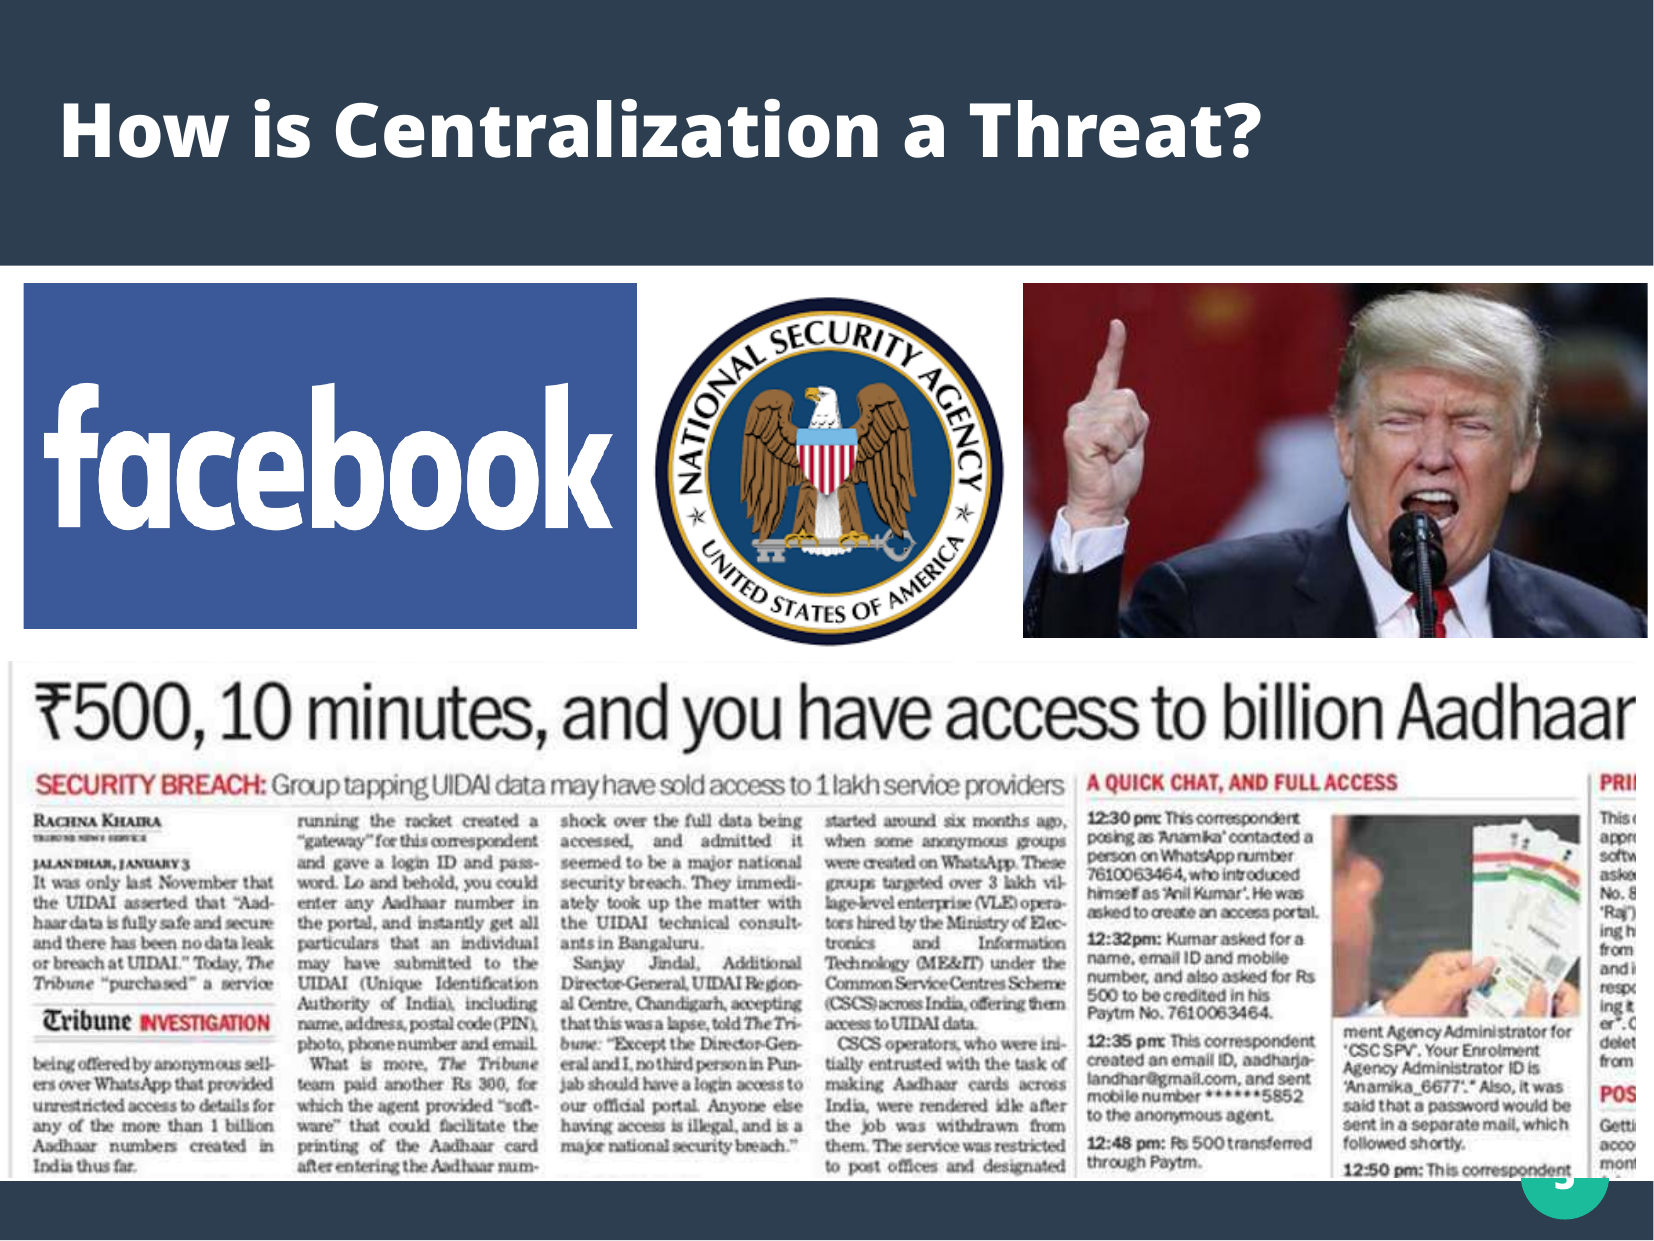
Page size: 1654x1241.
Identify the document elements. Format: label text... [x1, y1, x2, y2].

picture [5, 661, 1636, 1179]
title How is Centralization a Threat? [59, 49, 1595, 207]
picture [23, 279, 1648, 657]
